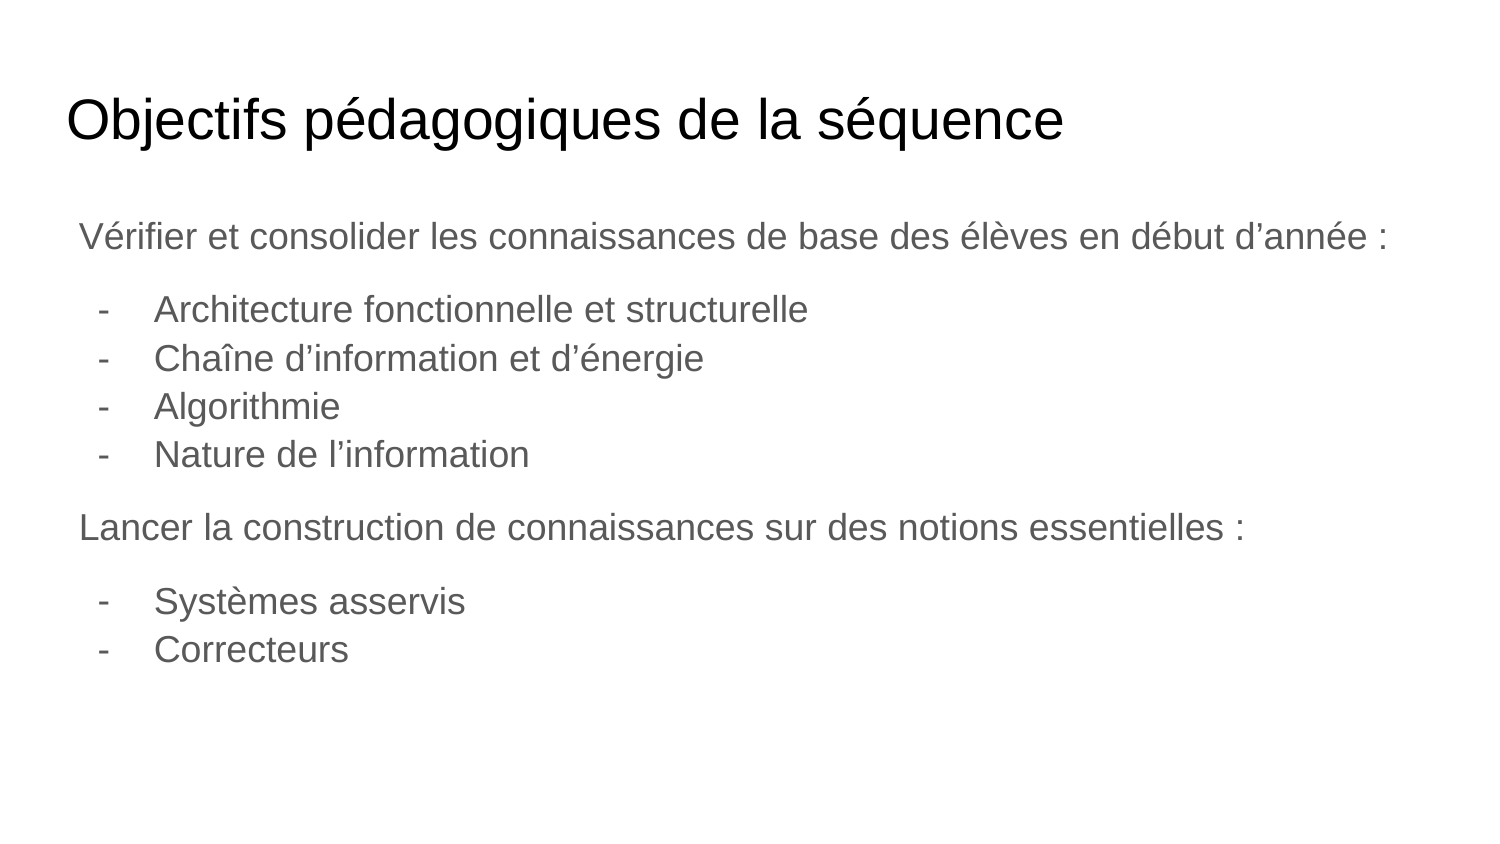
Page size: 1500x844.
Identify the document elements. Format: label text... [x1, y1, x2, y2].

list Vérifier et consolider les connaissances de base des élèves en début d’année : Architecture fonctionnelle et structurelle Chaîne d’information et d’énergie Algorithmie Nature de l’information Lancer la construction de connaissances sur des notions essentielles : Systèmes asservis Correcteurs [63, 194, 1437, 786]
title Objectifs pédagogiques de la séquence [51, 72, 1449, 167]
